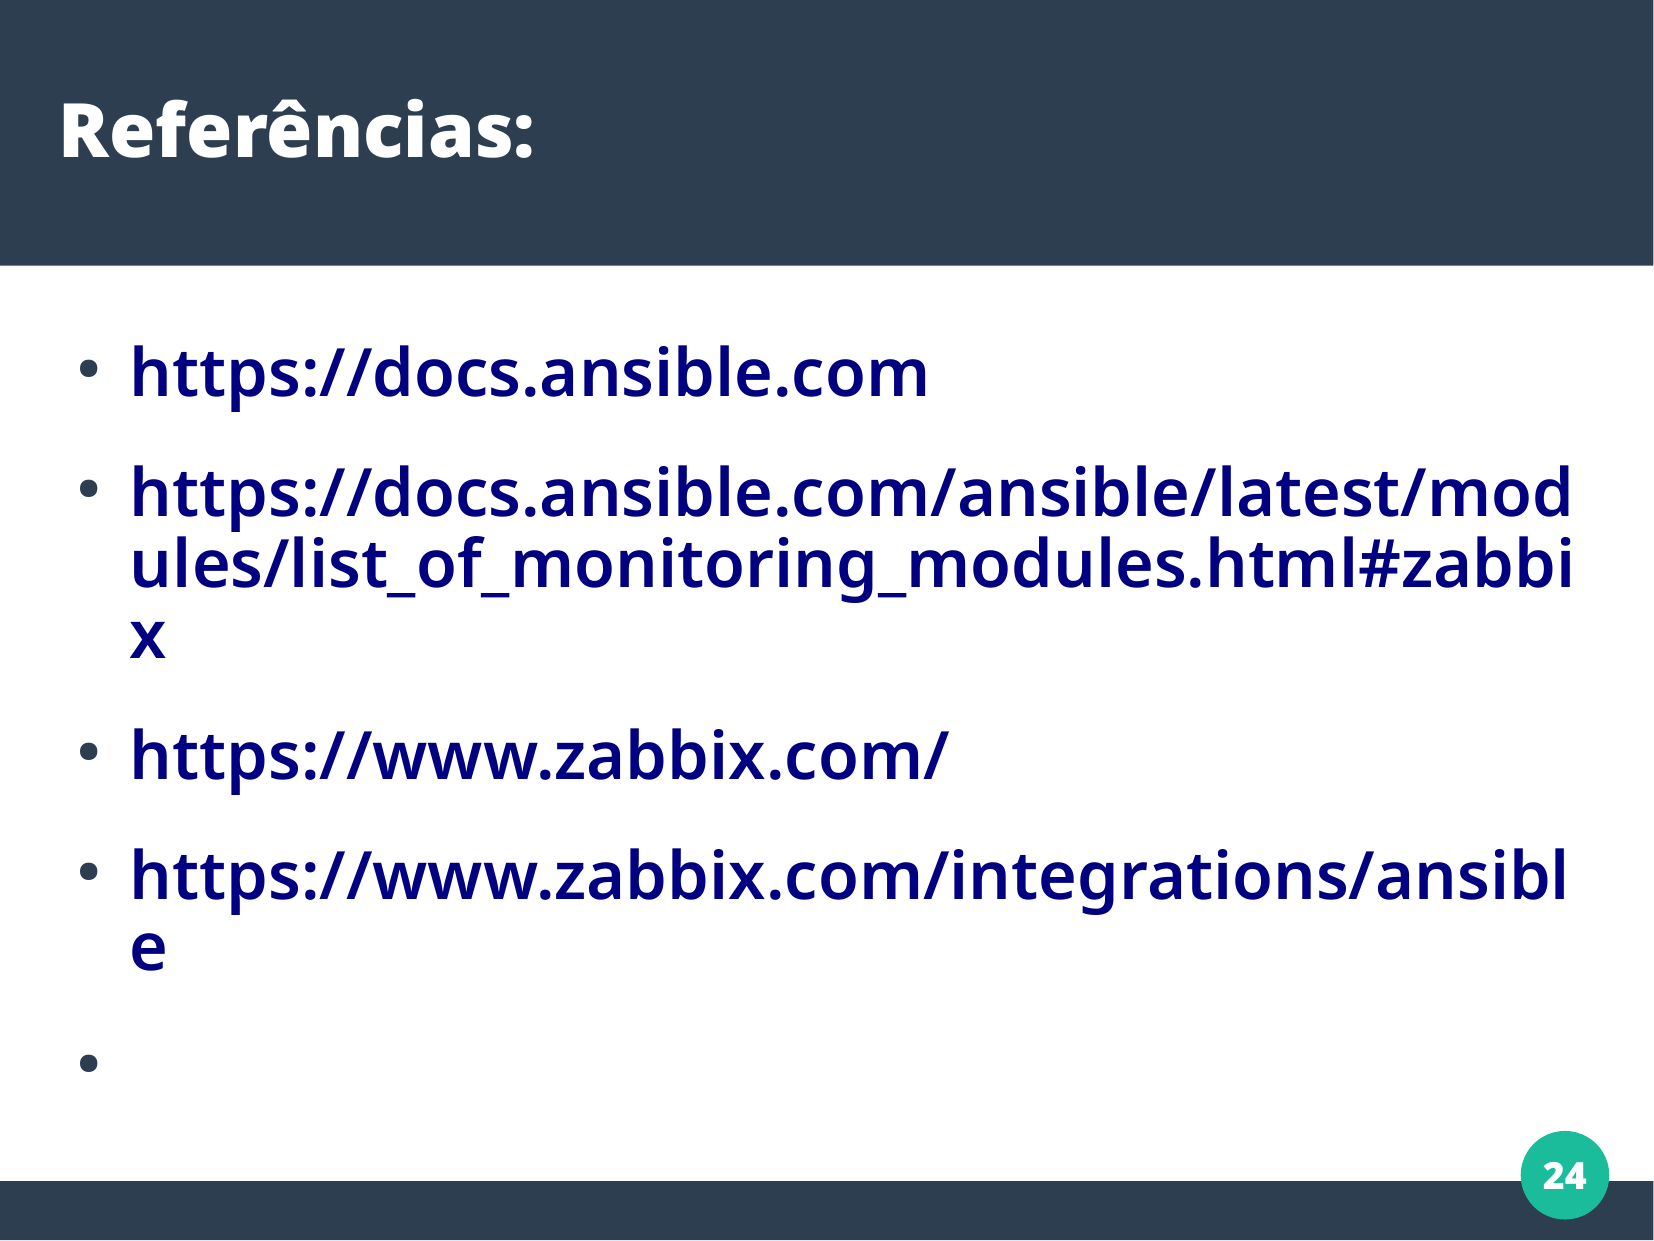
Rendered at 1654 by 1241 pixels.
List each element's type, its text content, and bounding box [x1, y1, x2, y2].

list https://docs.ansible.com https://docs.ansible.com/ansible/latest/modules/list_of_monitoring_modules.html#zabbix https://www.zabbix.com/ https://www.zabbix.com/integrations/ansible [59, 324, 1595, 1152]
title Referências: [59, 49, 1595, 207]
